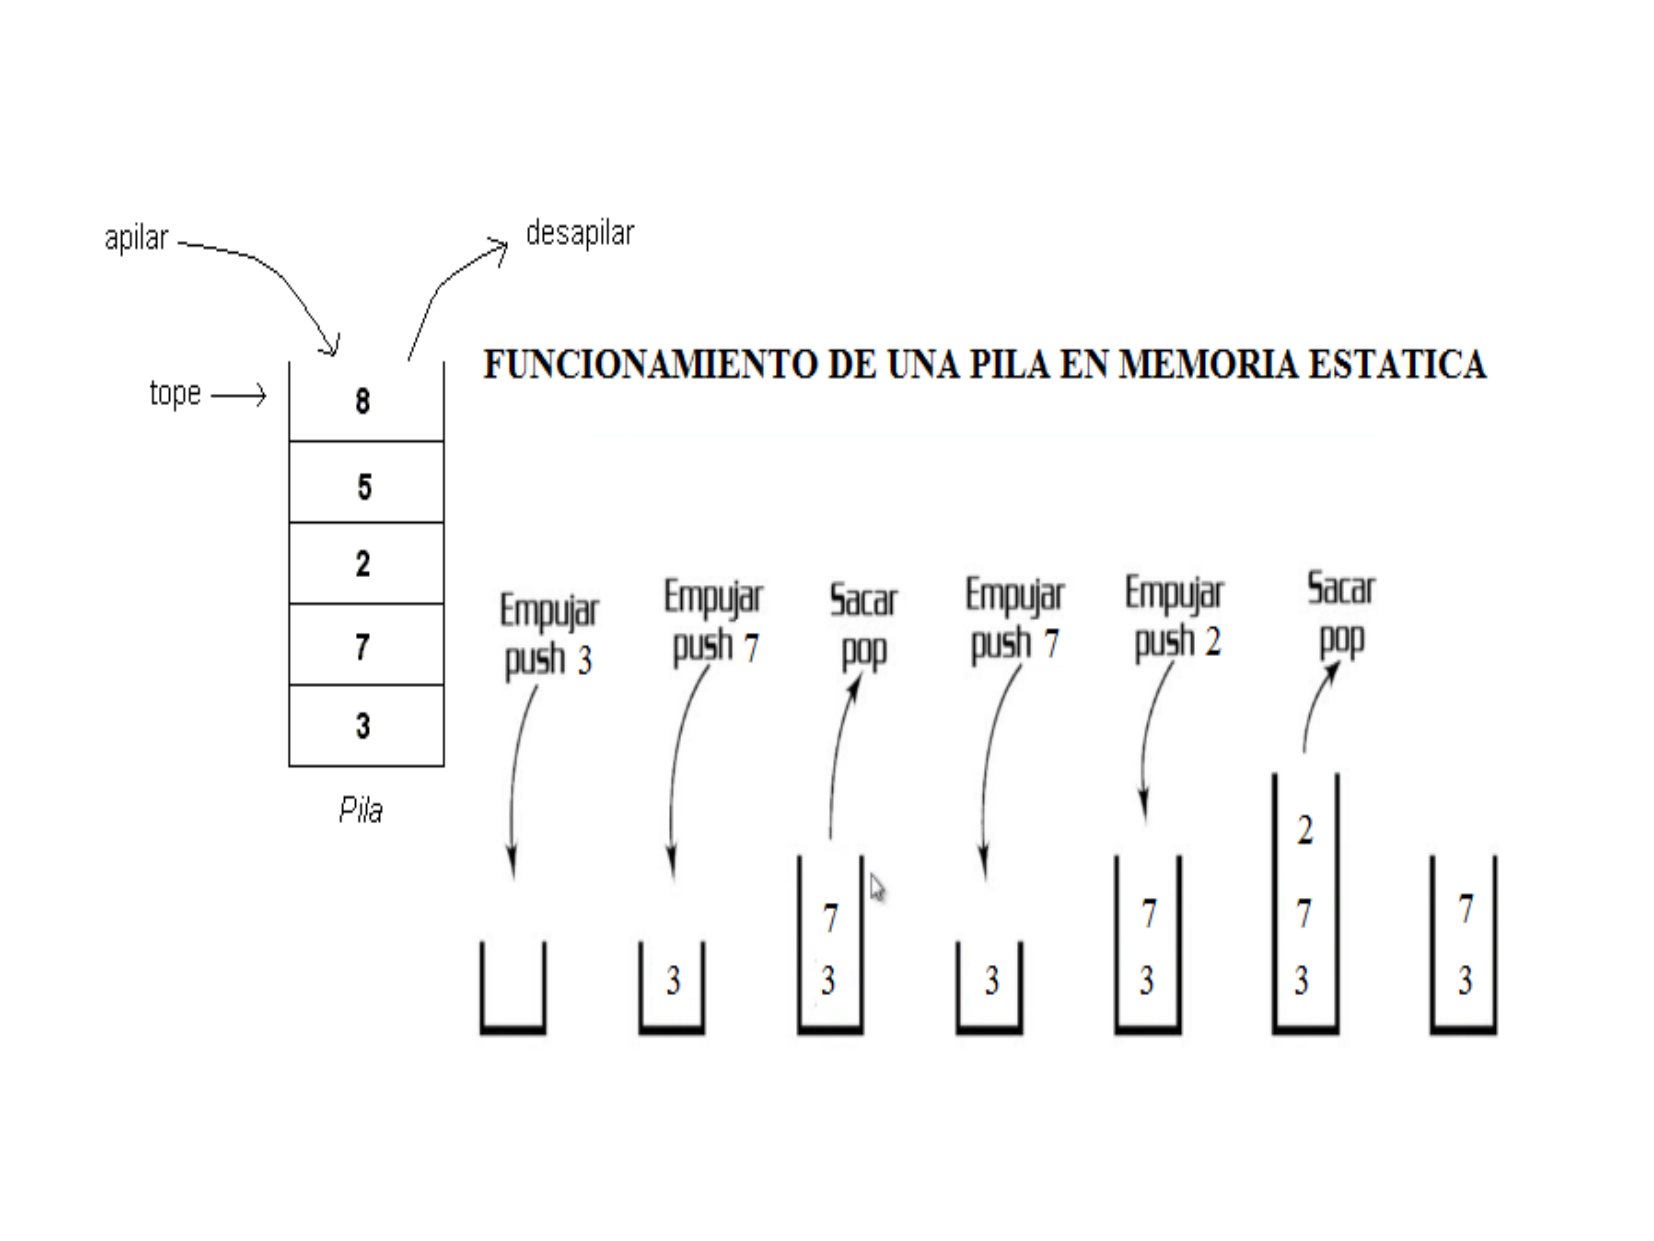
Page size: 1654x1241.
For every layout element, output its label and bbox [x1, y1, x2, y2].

picture [88, 147, 1565, 1093]
